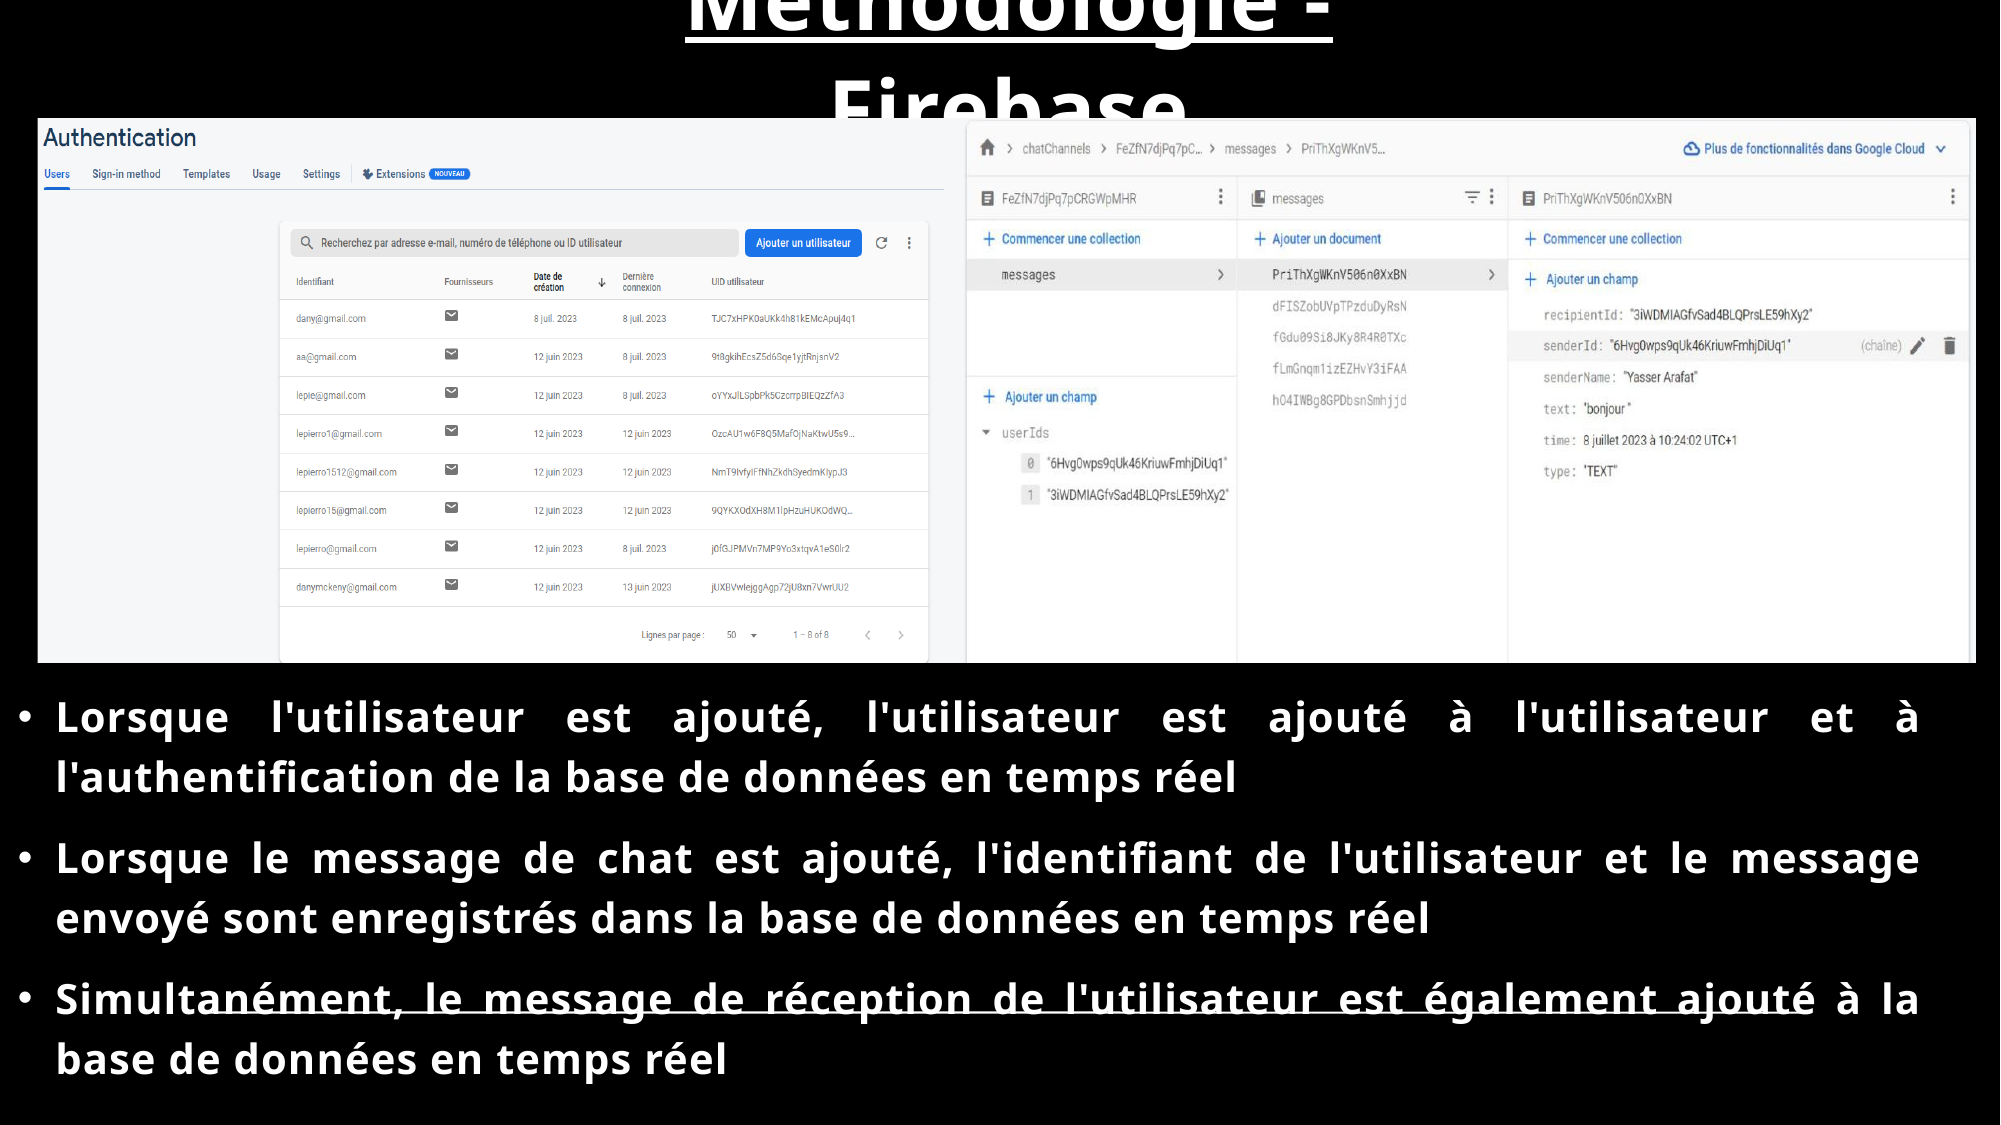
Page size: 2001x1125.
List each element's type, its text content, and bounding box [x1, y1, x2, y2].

picture [37, 118, 1976, 663]
list Lorsque l'utilisateur est ajouté, l'utilisateur est ajouté à l'utilisateur et à l'authentification de la base de données en temps réel Lorsque le message de chat est ajouté, l'identifiant de l'utilisateur et le message envoyé sont enregistrés dans la base de données en temps réel Simultanément, le message de réception de l'utilisateur est également ajouté à la base de données en temps réel [0, 662, 1942, 1093]
title Methodologie - Firebase [482, 2, 1536, 89]
